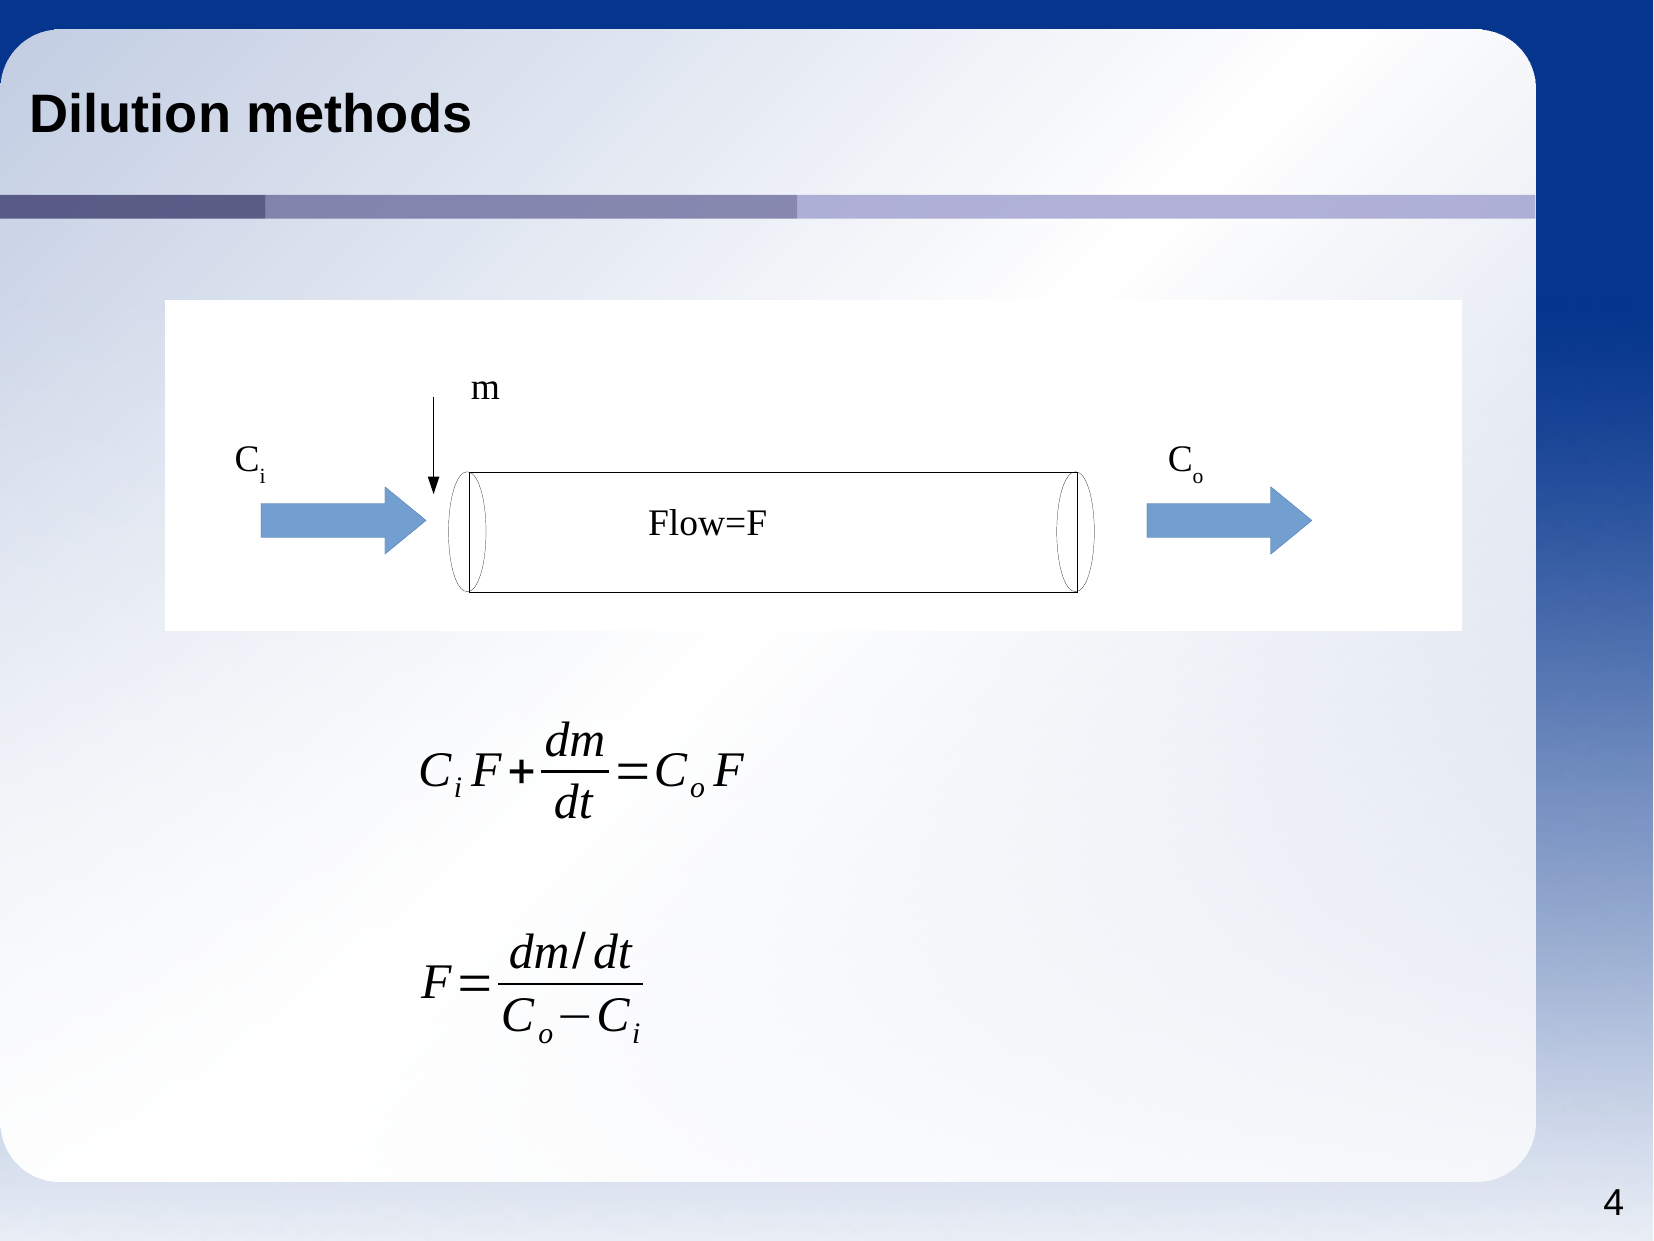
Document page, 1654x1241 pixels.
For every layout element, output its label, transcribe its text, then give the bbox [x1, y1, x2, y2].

chart [411, 712, 754, 831]
picture [0, 0, 1654, 1241]
chart [411, 924, 652, 1050]
chart [164, 300, 1462, 632]
title Dilution methods [29, 49, 1506, 178]
